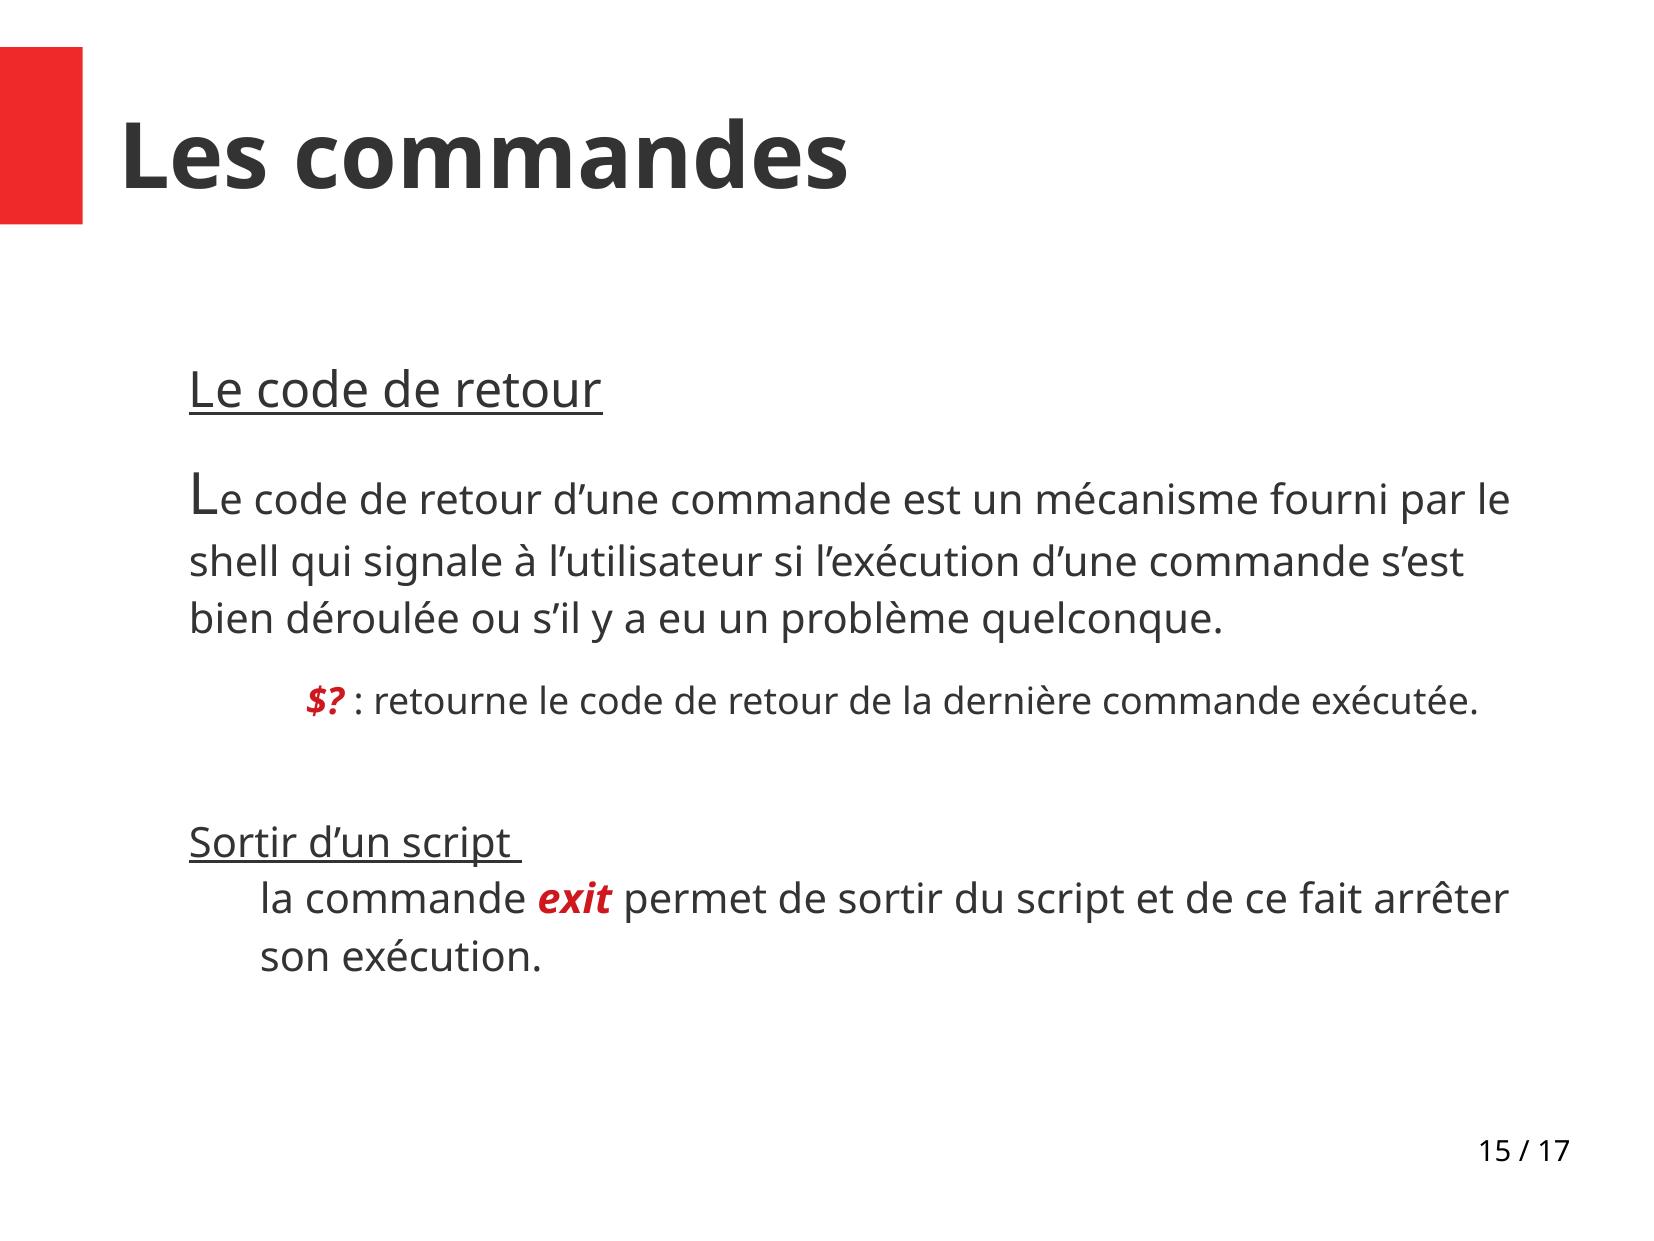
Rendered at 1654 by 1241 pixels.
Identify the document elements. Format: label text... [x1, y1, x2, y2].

title Les commandes [118, 49, 1571, 257]
list Le code de retour Le code de retour d’une commande est un mécanisme fourni par le shell qui signale à l’utilisateur si l’exécution d’une commande s’est bien déroulée ou s’il y a eu un problème quelconque. $? : retourne le code de retour de la dernière commande exécutée. Sortir d’un script la commande exit permet de sortir du script et de ce fait arrêter son exécution. [118, 354, 1536, 1074]
